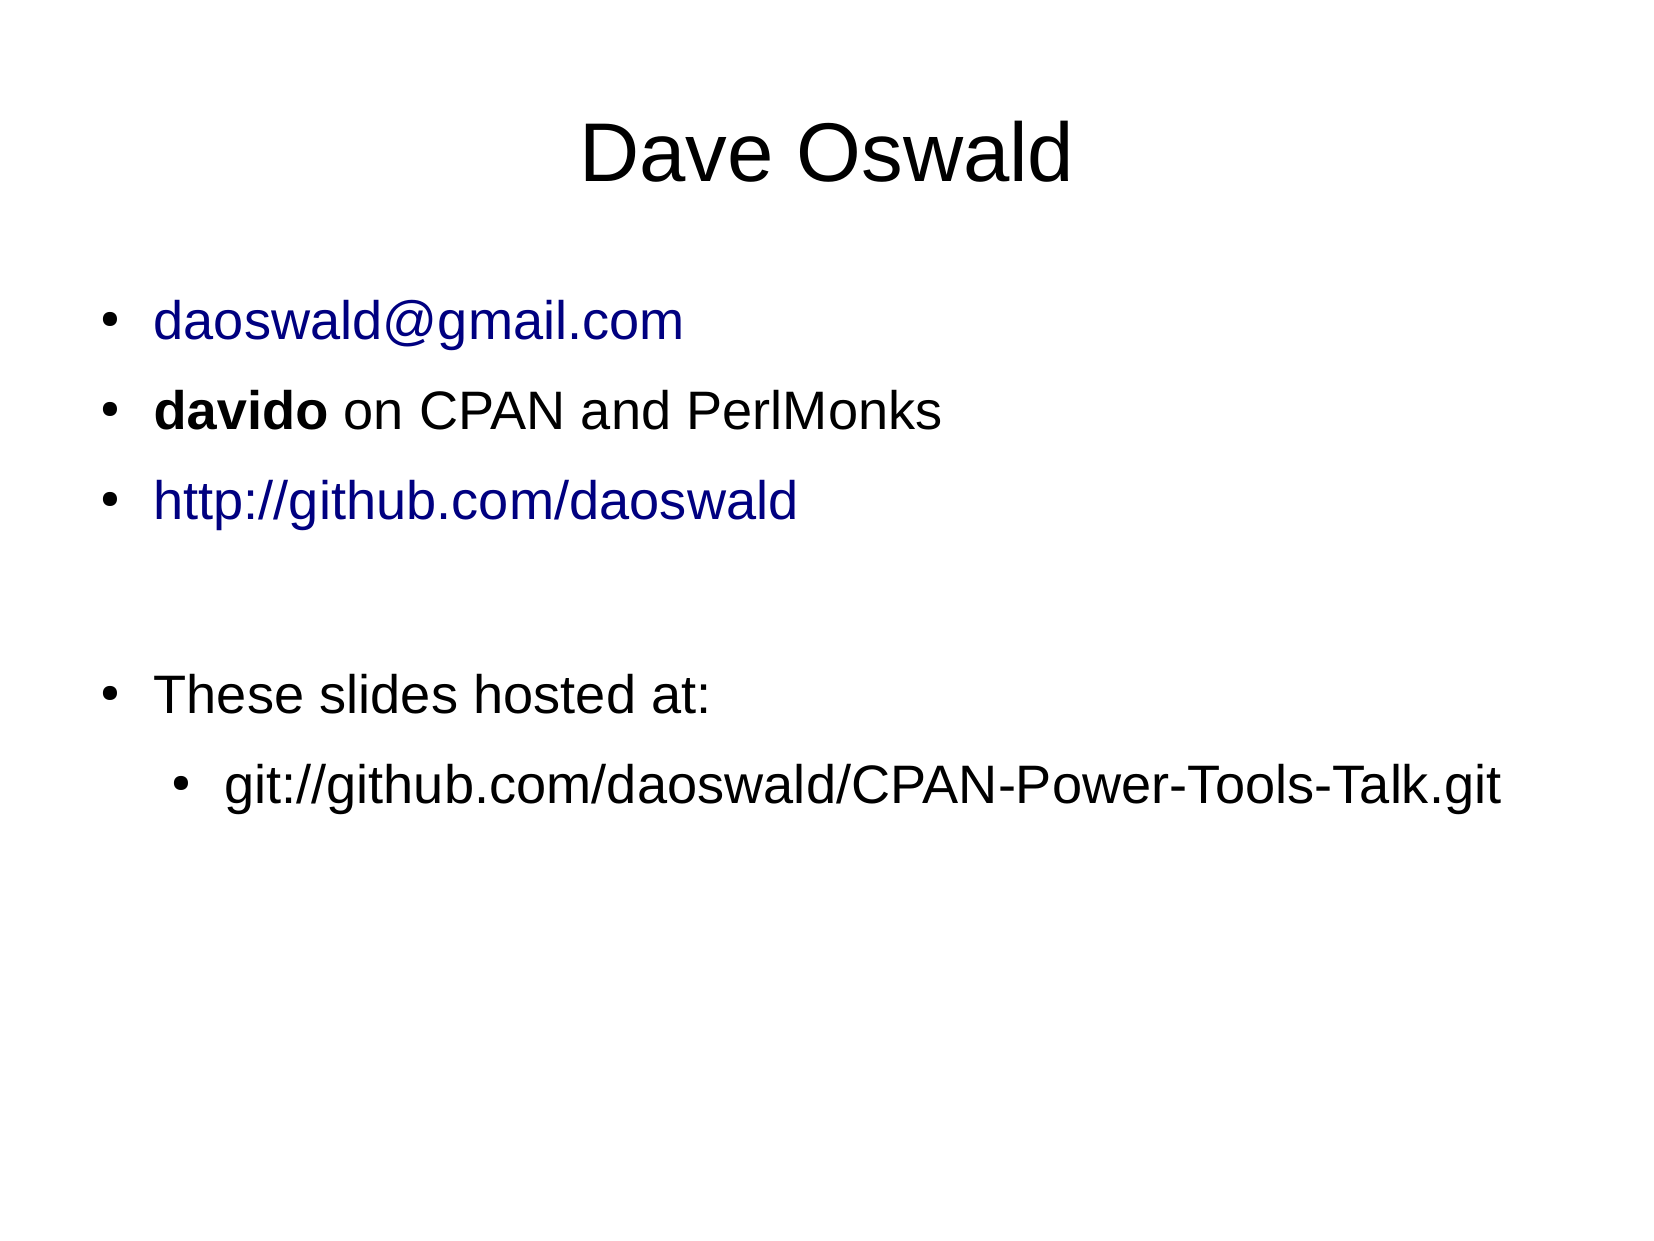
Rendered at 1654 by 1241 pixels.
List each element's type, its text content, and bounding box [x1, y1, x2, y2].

list daoswald@gmail.com davido on CPAN and PerlMonks http://github.com/daoswald These slides hosted at: git://github.com/daoswald/CPAN-Power-Tools-Talk.git [82, 290, 1571, 1109]
title Dave Oswald [82, 49, 1571, 257]
